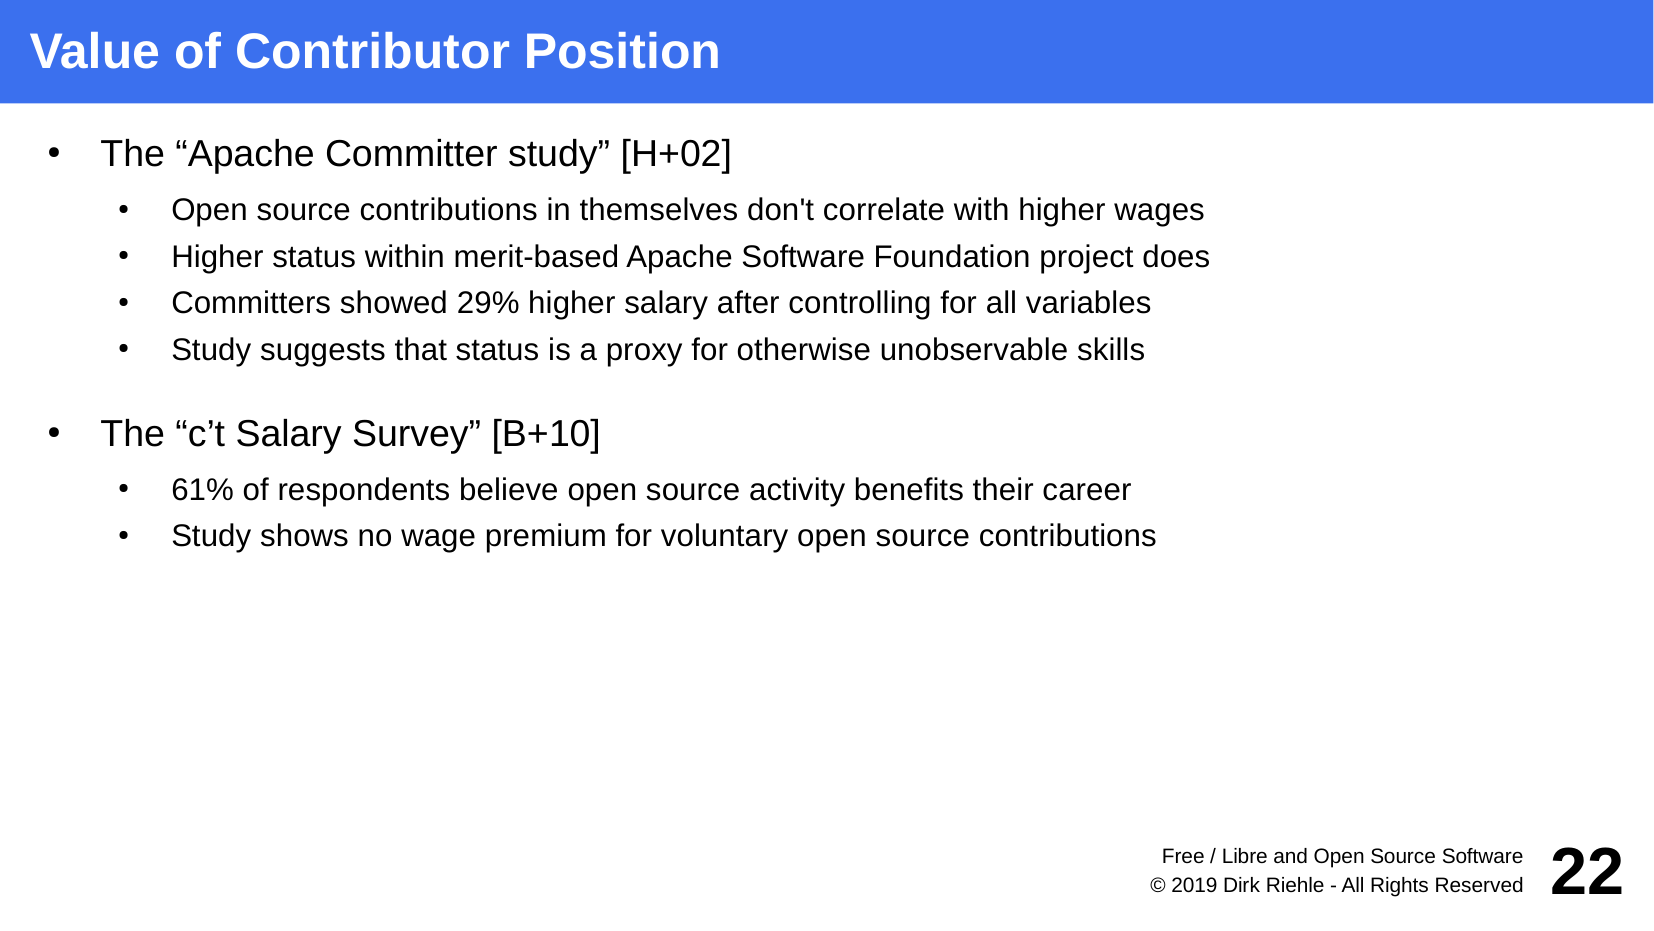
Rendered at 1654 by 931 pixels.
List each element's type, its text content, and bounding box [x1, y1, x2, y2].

title Value of Contributor Position [0, 0, 1654, 104]
list The “Apache Committer study” [H+02] Open source contributions in themselves don't correlate with higher wages Higher status within merit-based Apache Software Foundation project does Committers showed 29% higher salary after controlling for all variables Study suggests that status is a proxy for otherwise unobservable skills The “c’t Salary Survey” [B+10] 61% of respondents believe open source activity benefits their career Study shows no wage premium for voluntary open source contributions [29, 132, 1625, 813]
